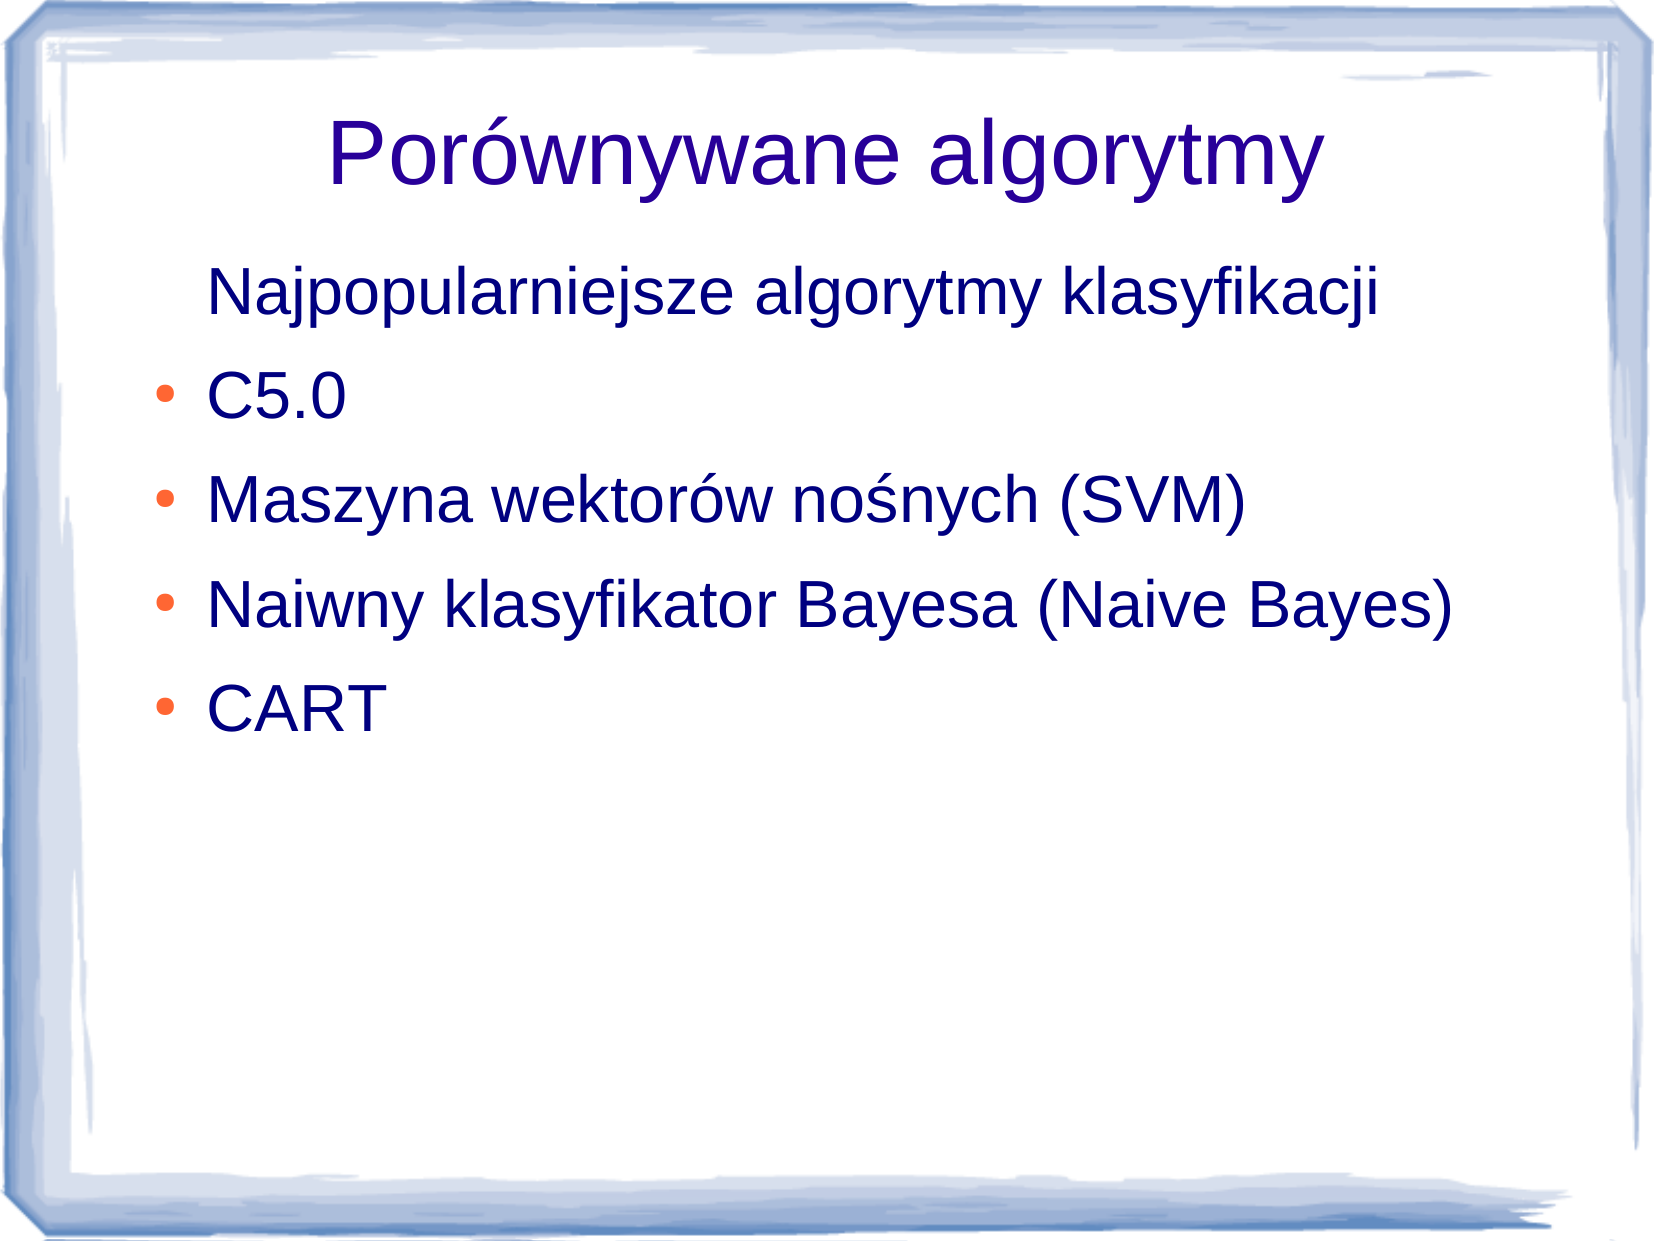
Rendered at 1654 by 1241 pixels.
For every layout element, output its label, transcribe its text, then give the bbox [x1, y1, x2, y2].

picture [0, 0, 1654, 1241]
title Porównywane algorytmy [82, 49, 1571, 257]
list Najpopularniejsze algorytmy klasyfikacji C5.0 Maszyna wektorów nośnych (SVM) Naiwny klasyfikator Bayesa (Naive Bayes) CART [117, 253, 1536, 896]
